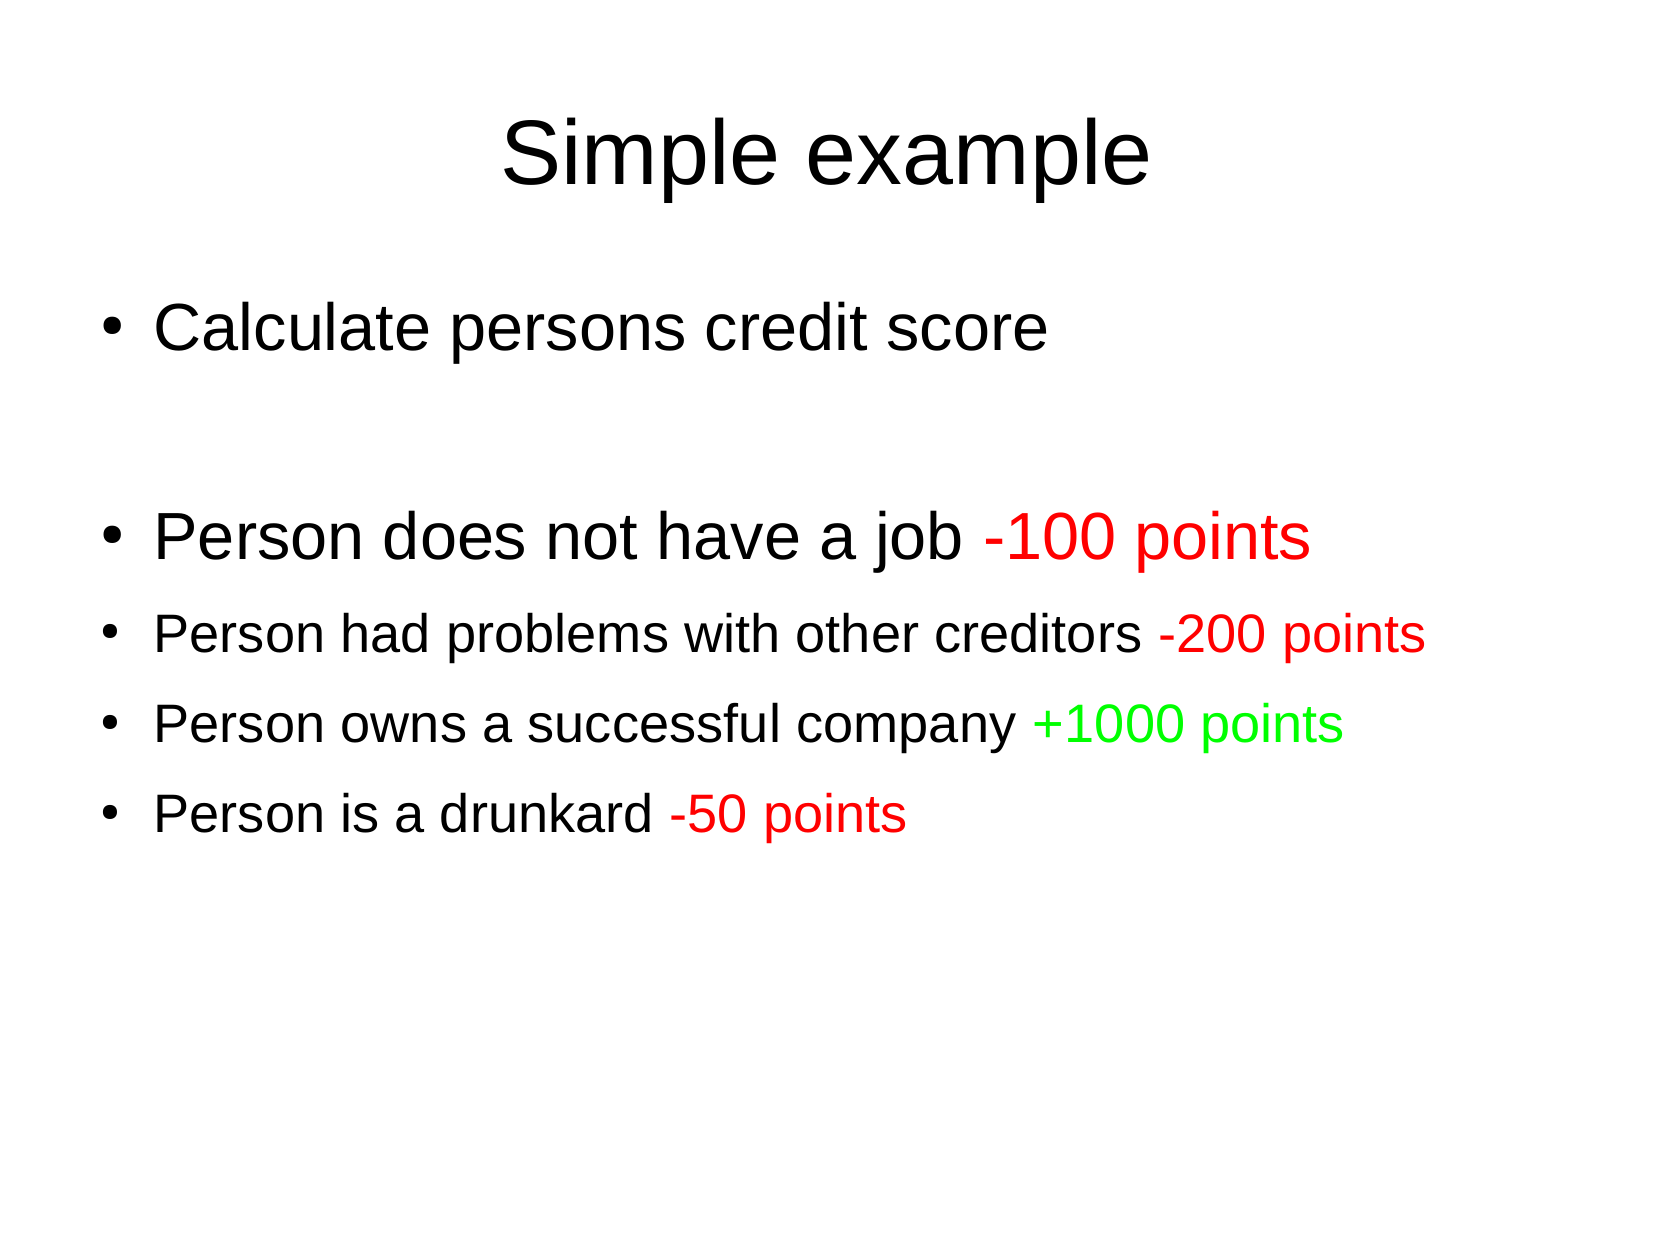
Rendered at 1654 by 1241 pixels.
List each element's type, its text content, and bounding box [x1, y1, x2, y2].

title Simple example [82, 49, 1571, 257]
list Calculate persons credit score Person does not have a job -100 points Person had problems with other creditors -200 points Person owns a successful company +1000 points Person is a drunkard -50 points [82, 290, 1571, 1010]
